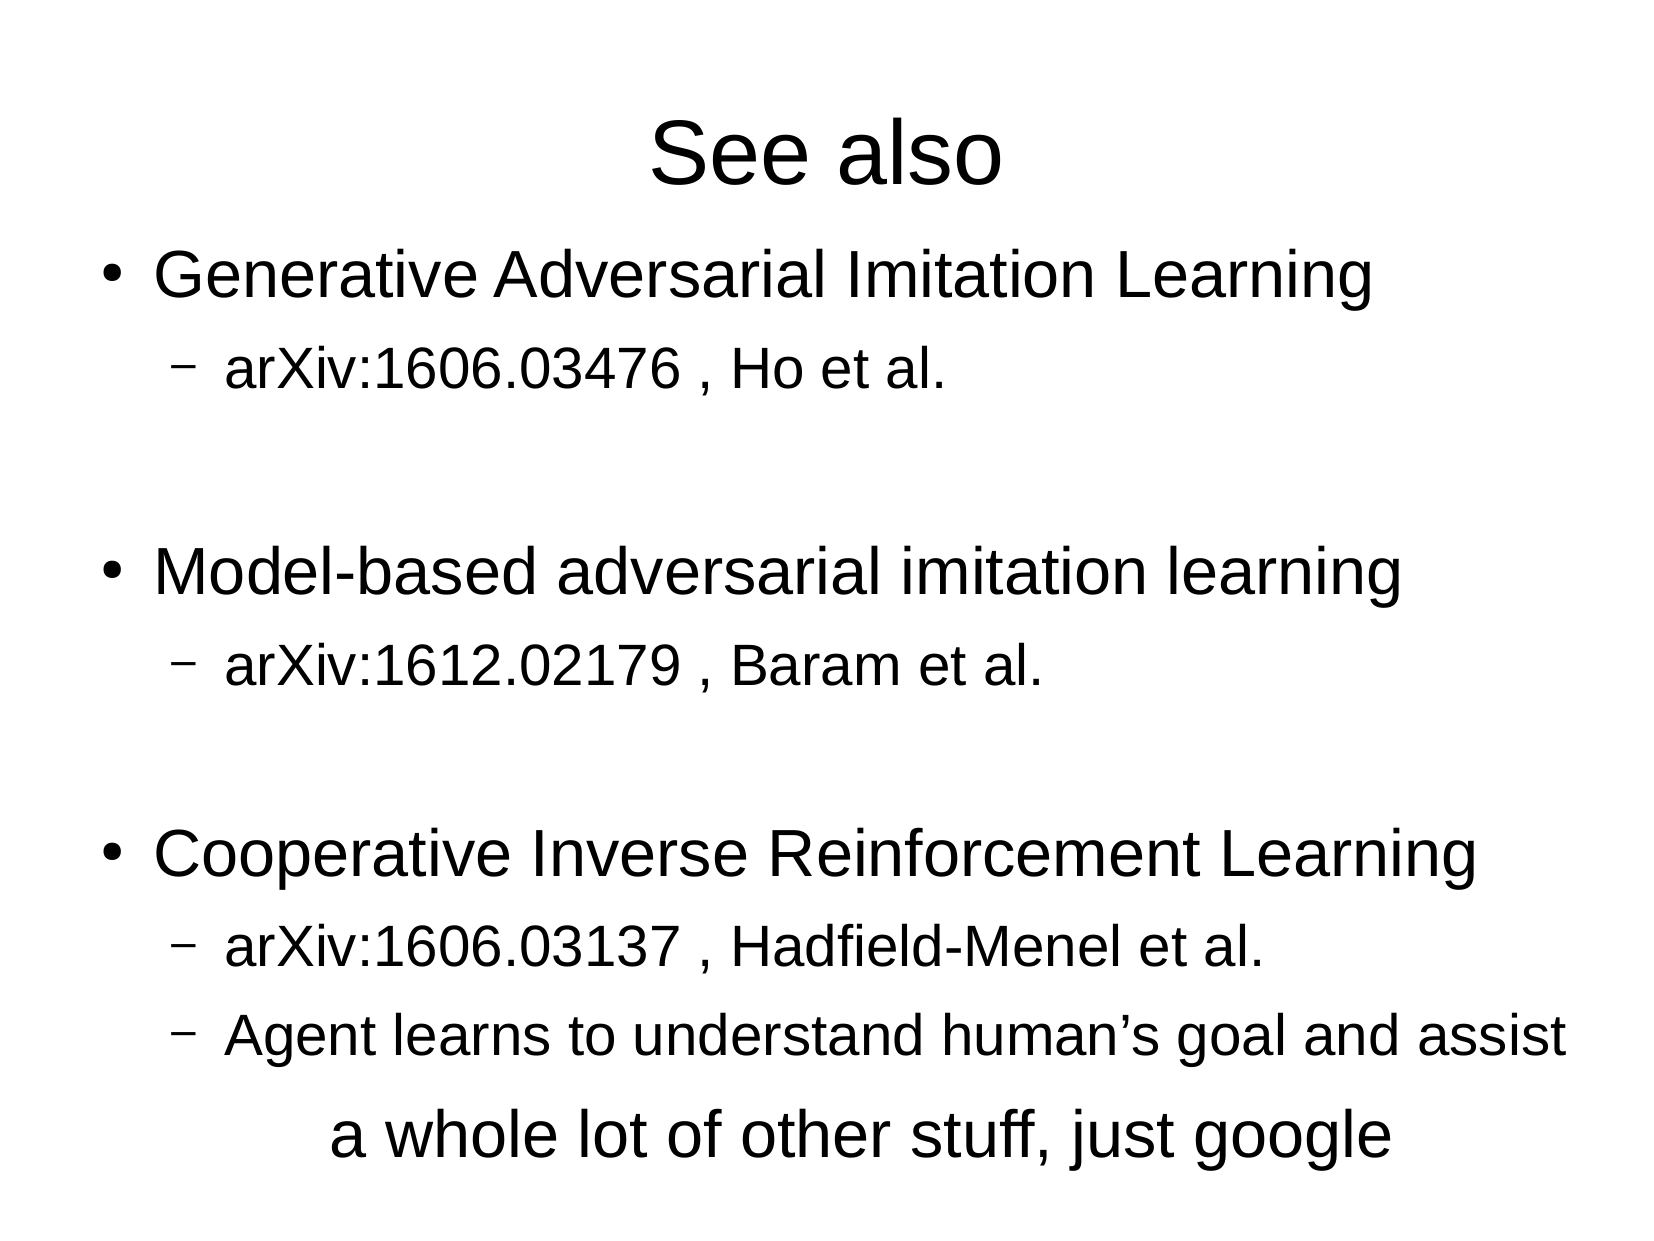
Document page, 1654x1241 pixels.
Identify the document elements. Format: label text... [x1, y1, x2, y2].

list Generative Adversarial Imitation Learning arXiv:1606.03476 , Ho et al. Model-based adversarial imitation learning arXiv:1612.02179 , Baram et al. Cooperative Inverse Reinforcement Learning arXiv:1606.03137 , Hadfield-Menel et al. Agent learns to understand human’s goal and assist a whole lot of other stuff, just google [82, 237, 1571, 1237]
title See also [82, 49, 1571, 237]
